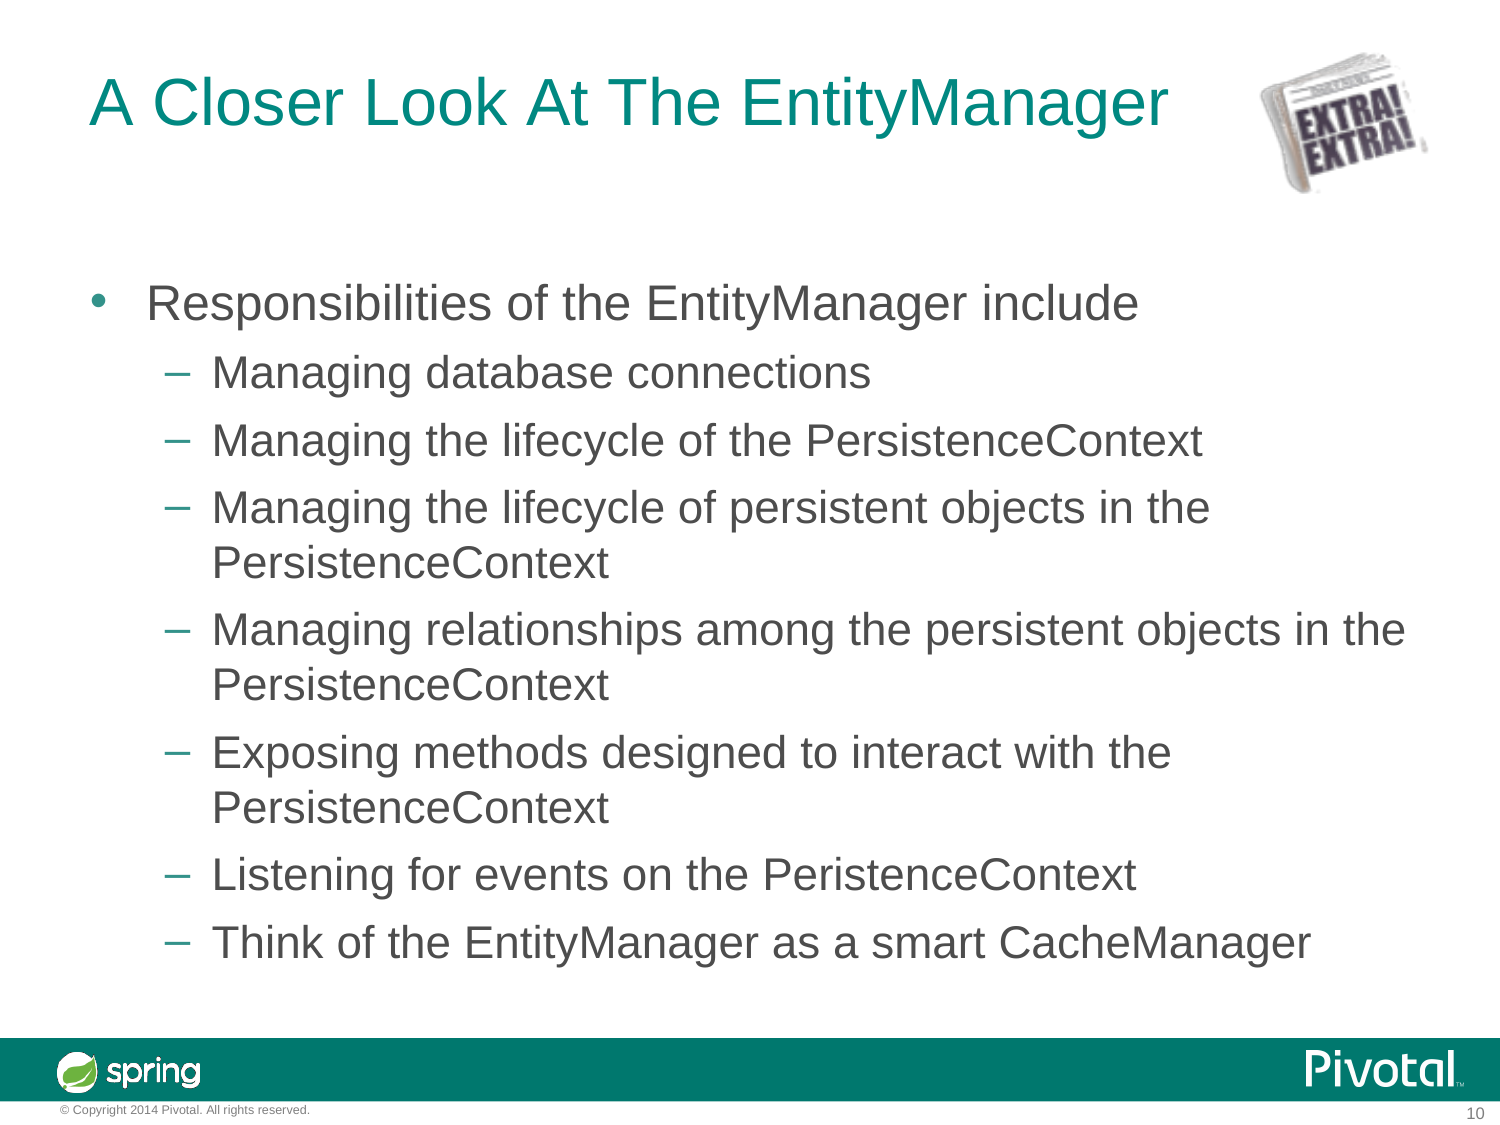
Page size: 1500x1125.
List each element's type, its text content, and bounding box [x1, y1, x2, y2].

title A Closer Look At The EntityManager [75, 45, 1426, 233]
picture [1306, 1050, 1464, 1087]
picture [1252, 45, 1441, 196]
list Responsibilities of the EntityManager include Managing database connections Managing the lifecycle of the PersistenceContext Managing the lifecycle of persistent objects in the PersistenceContext Managing relationships among the persistent objects in the PersistenceContext Exposing methods designed to interact with the PersistenceContext Listening for events on the PeristenceContext Think of the EntityManager as a smart CacheManager [75, 262, 1426, 1064]
picture [32, 1041, 210, 1103]
